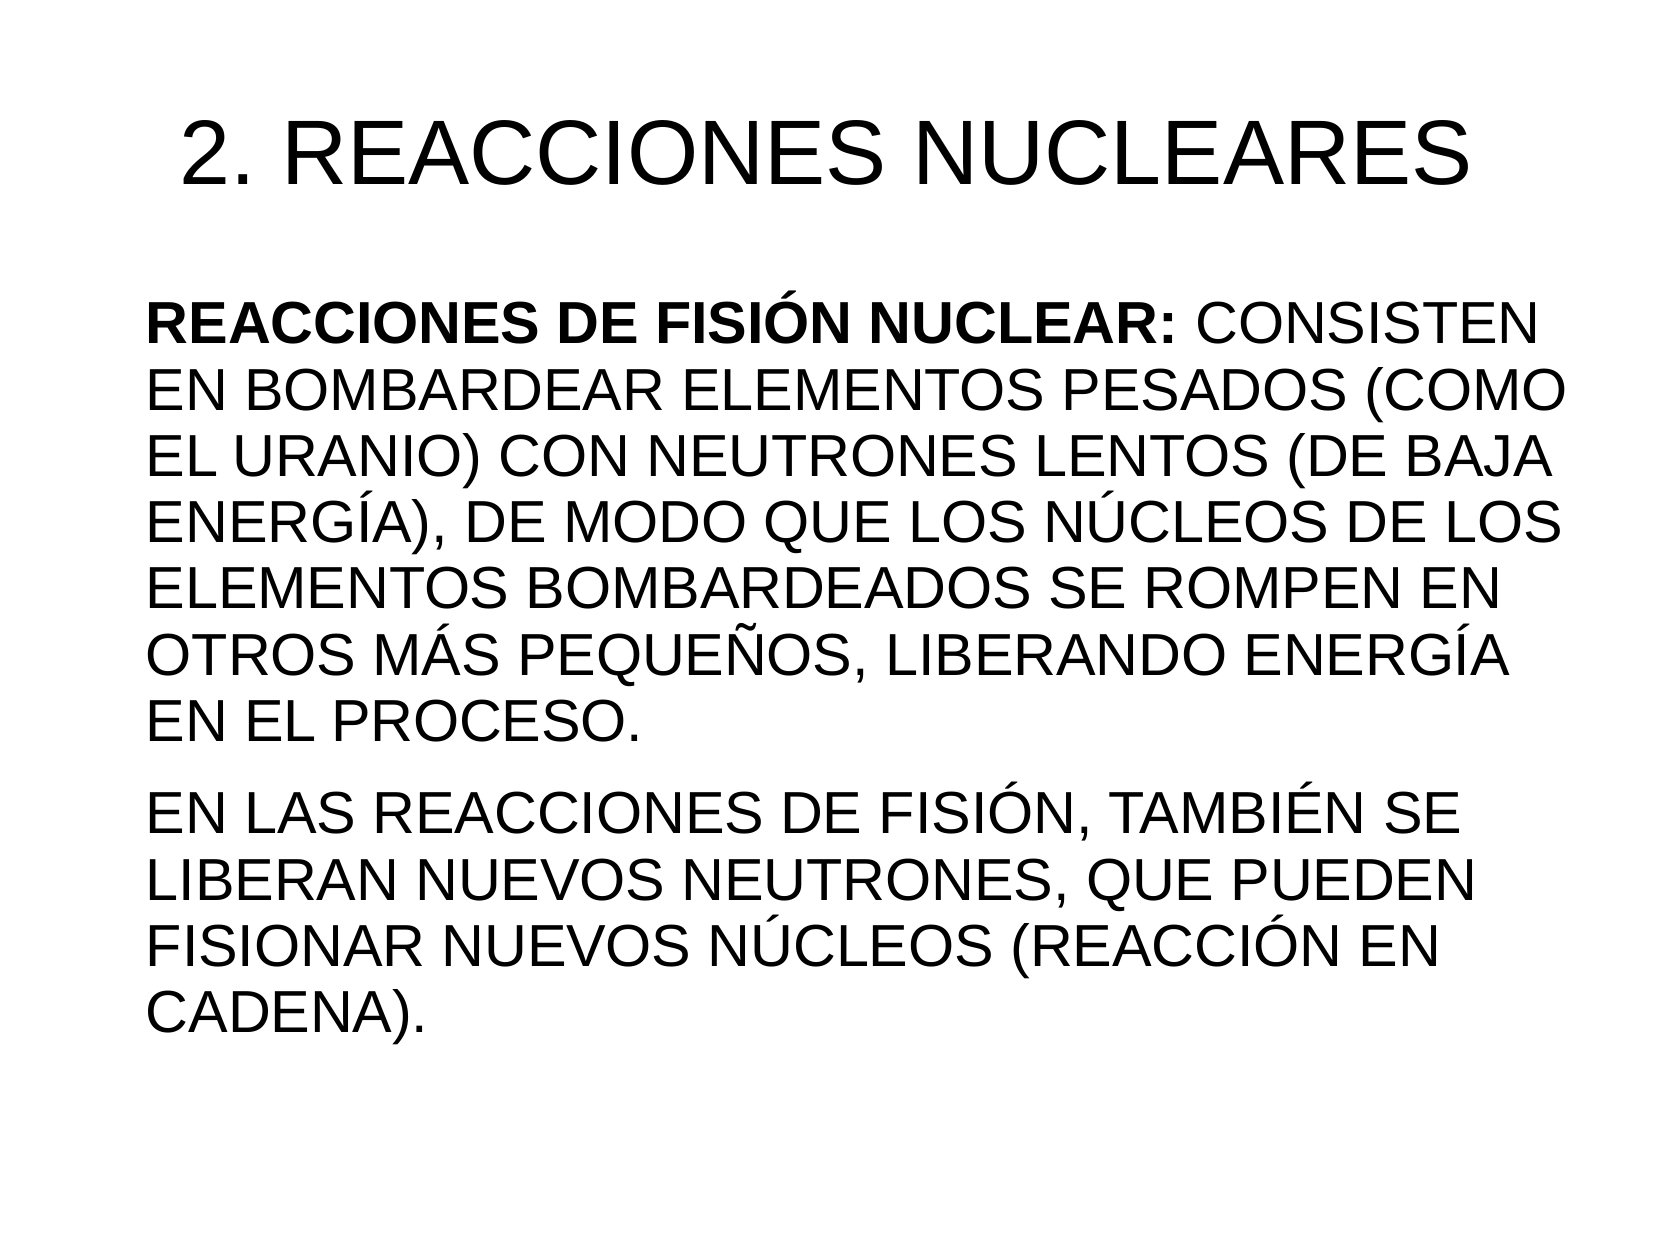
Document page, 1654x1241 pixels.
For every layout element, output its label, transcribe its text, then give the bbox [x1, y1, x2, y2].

list REACCIONES DE FISIÓN NUCLEAR: CONSISTEN EN BOMBARDEAR ELEMENTOS PESADOS (COMO EL URANIO) CON NEUTRONES LENTOS (DE BAJA ENERGÍA), DE MODO QUE LOS NÚCLEOS DE LOS ELEMENTOS BOMBARDEADOS SE ROMPEN EN OTROS MÁS PEQUEÑOS, LIBERANDO ENERGÍA EN EL PROCESO. EN LAS REACCIONES DE FISIÓN, TAMBIÉN SE LIBERAN NUEVOS NEUTRONES, QUE PUEDEN FISIONAR NUEVOS NÚCLEOS (REACCIÓN EN CADENA). [82, 290, 1571, 1109]
title 2. REACCIONES NUCLEARES [82, 56, 1571, 250]
